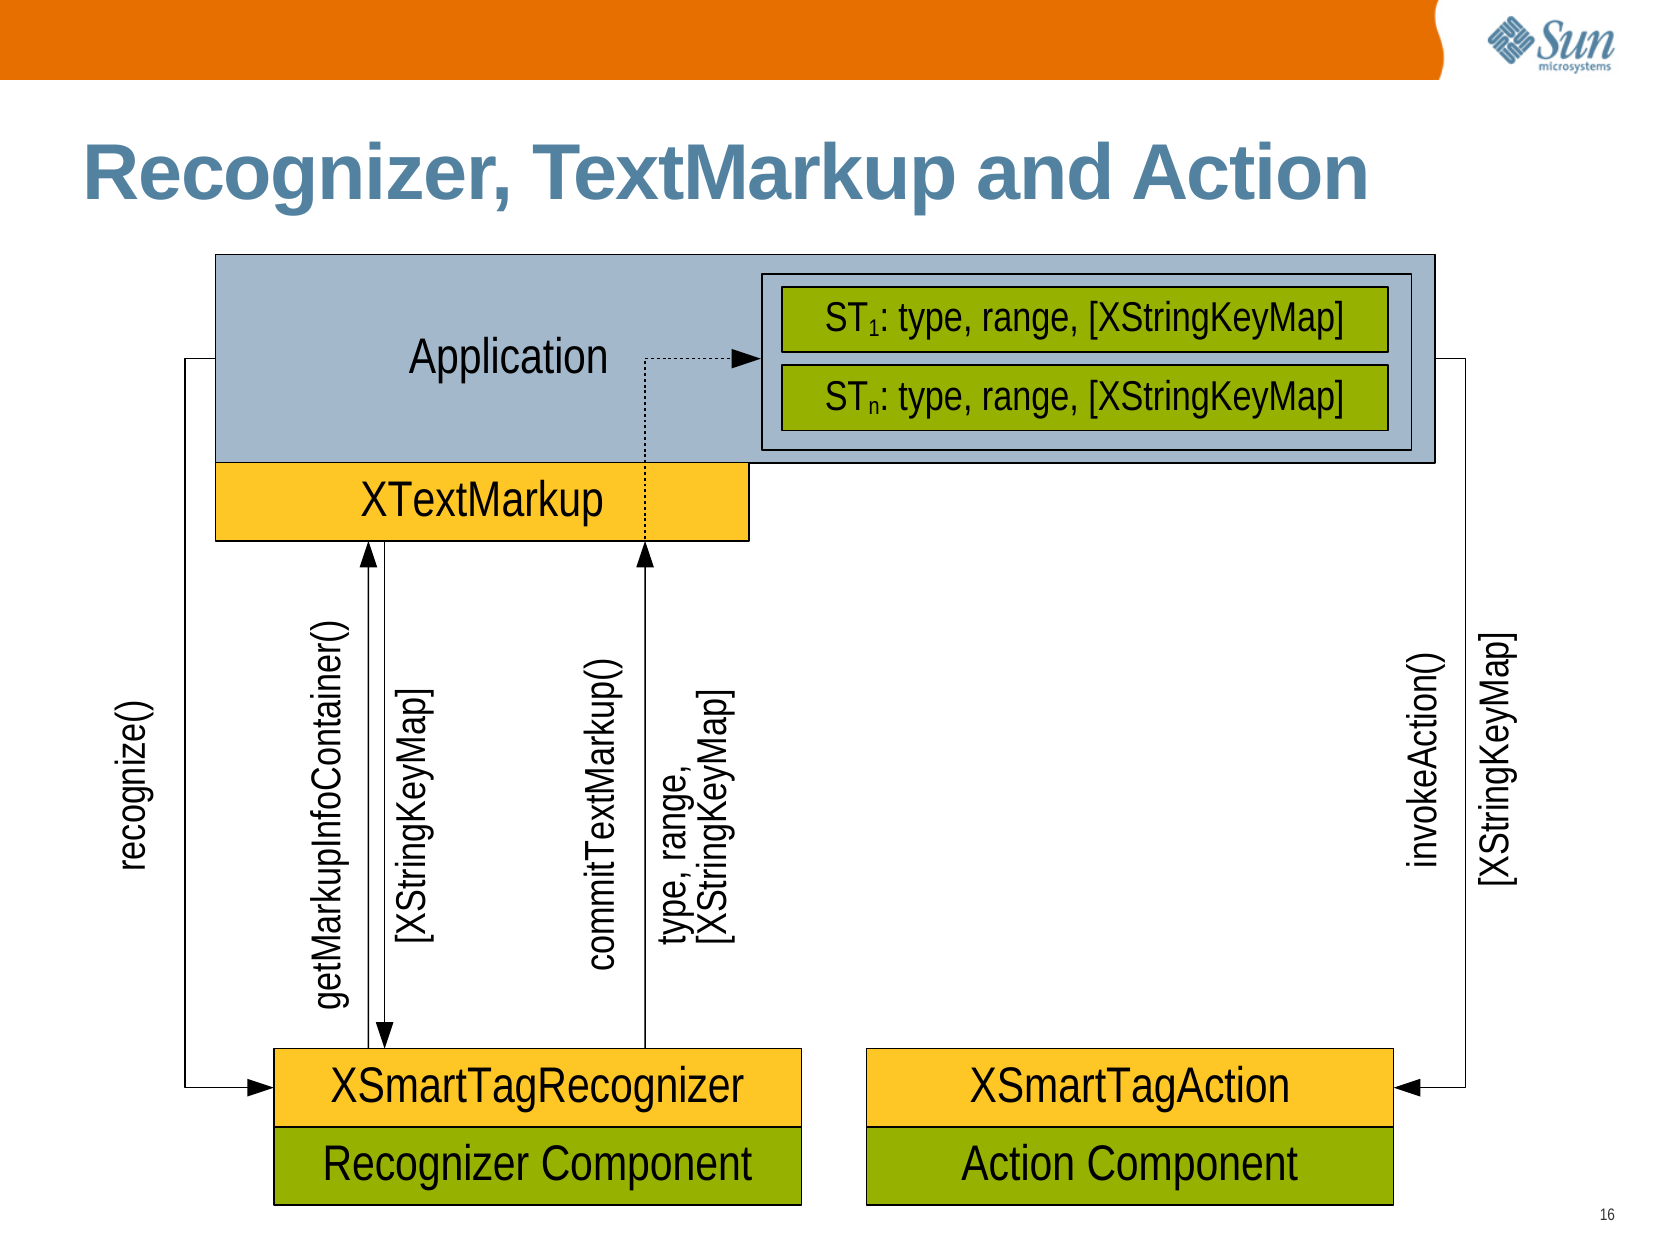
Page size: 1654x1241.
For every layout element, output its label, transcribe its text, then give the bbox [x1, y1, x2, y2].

text_box Recognizer Component [273, 1127, 802, 1205]
text_box ST1: type, range, [XStringKeyMap] [781, 287, 1388, 353]
picture [0, 0, 1654, 80]
text_box STn: type, range, [XStringKeyMap] [781, 365, 1388, 431]
text_box [XStringKeyMap] [392, 632, 445, 945]
text_box XSmartTagRecognizer [273, 1048, 802, 1127]
text_box Action Component [866, 1127, 1394, 1205]
text_box recognize() [112, 645, 165, 872]
text_box XSmartTagAction [866, 1048, 1394, 1127]
text_box invokeAction() [1404, 588, 1457, 869]
text_box XTextMarkup [215, 462, 750, 541]
text_box type, range, [XStringKeyMap] [653, 632, 750, 946]
text_box Application [215, 254, 1436, 463]
text_box [XStringKeyMap] [1475, 562, 1528, 888]
text_box commitTextMarkup() [581, 587, 634, 972]
title Recognizer, TextMarkup and Action [82, 135, 1585, 250]
text_box getMarkupInfoContainer() [308, 567, 361, 1011]
